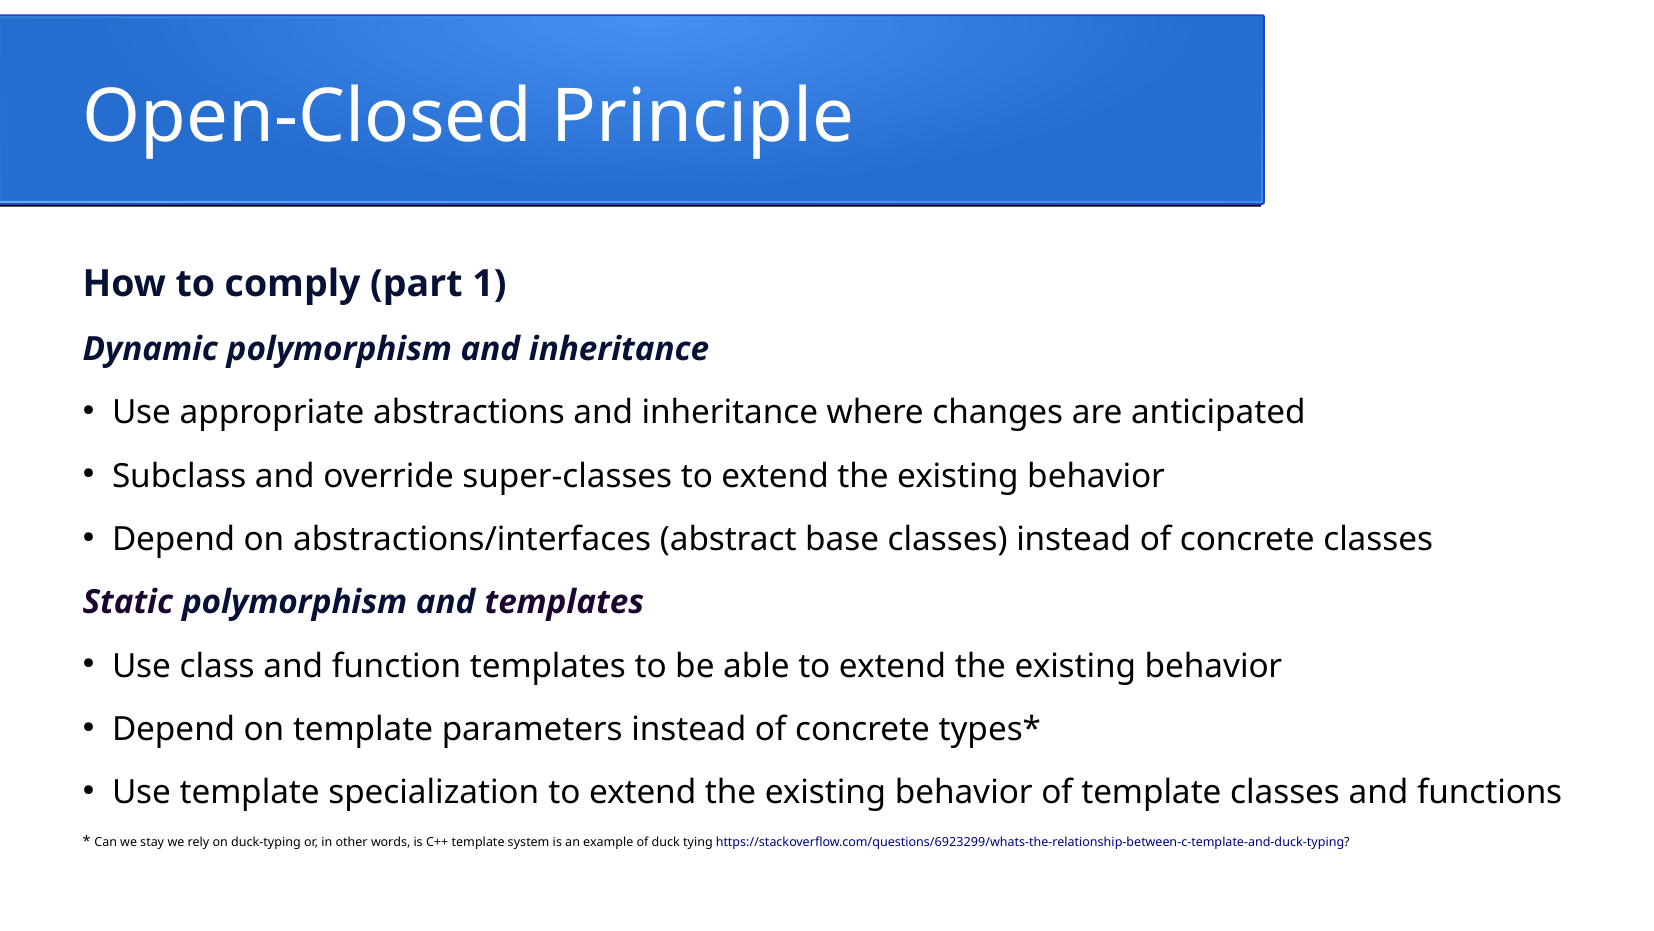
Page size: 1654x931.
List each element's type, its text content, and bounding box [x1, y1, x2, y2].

title Open-Closed Principle [82, 35, 1235, 189]
subtitle How to comply (part 1) Dynamic polymorphism and inheritance Use appropriate abstractions and inheritance where changes are anticipated Subclass and override super-classes to extend the existing behavior Depend on abstractions/interfaces (abstract base classes) instead of concrete classes Static polymorphism and templates Use class and function templates to be able to extend the existing behavior Depend on template parameters instead of concrete types* Use template specialization to extend the existing behavior of template classes and functions * Can we stay we rely on duck-typing or, in other words, is C++ template system is an example of duck tying https://stackoverflow.com/questions/6923299/whats-the-relationship-between-c-template-and-duck-typing? [82, 220, 1571, 887]
